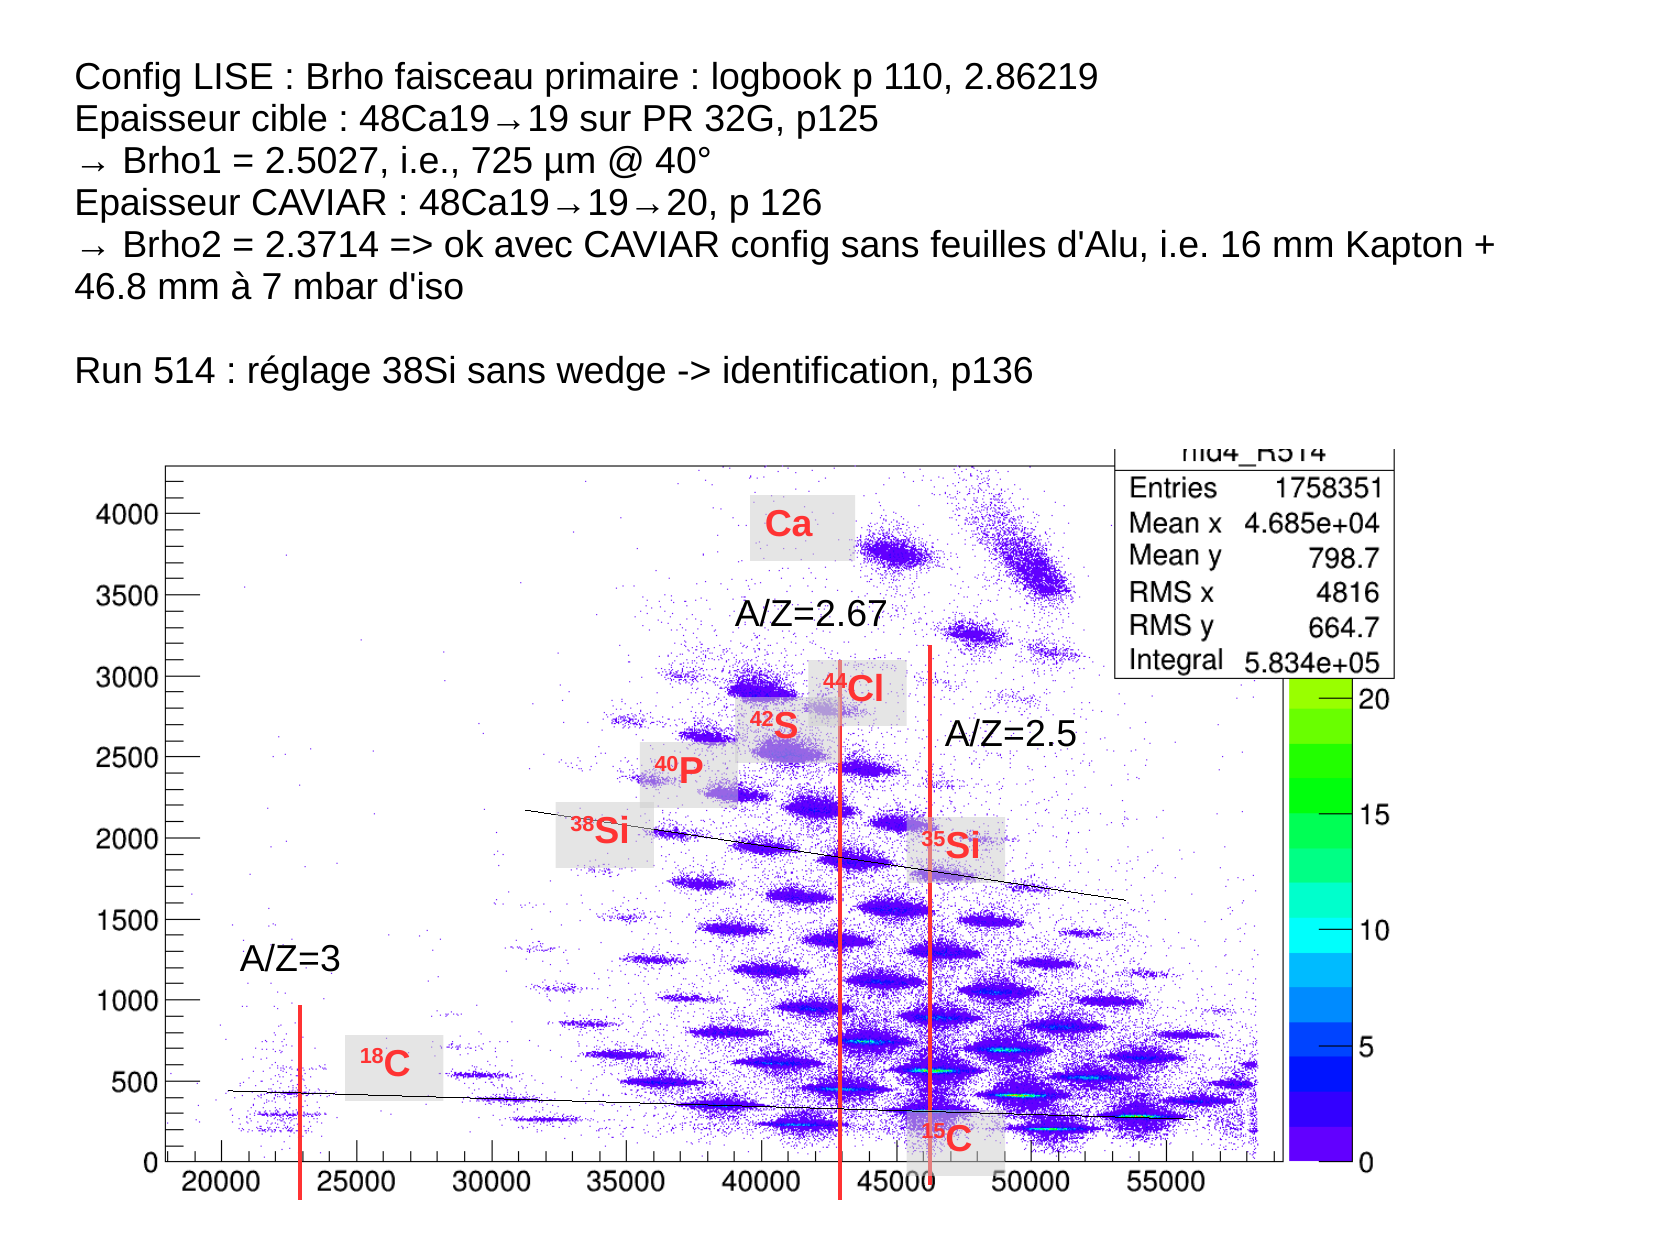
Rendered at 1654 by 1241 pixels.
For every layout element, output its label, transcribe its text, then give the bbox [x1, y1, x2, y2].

text_box 40P [639, 742, 739, 808]
text_box 35Si [906, 817, 1006, 883]
text_box 44Cl [808, 660, 907, 726]
text_box A/Z=3 [225, 930, 376, 991]
picture [56, 449, 1397, 1216]
text_box 42S [735, 697, 841, 763]
text_box A/Z=2.67 [720, 585, 916, 642]
text_box 15C [906, 1110, 1006, 1176]
text_box Config LISE : Brho faisceau primaire : logbook p 110, 2.86219 Epaisseur cible : 48Ca19→19 sur PR 32G, p125 → Brho1 = 2.5027, i.e., 725 µm @ 40° Epaisseur CAVIAR : 48Ca19→19→20, p 126 → Brho2 = 2.3714 => ok avec CAVIAR config sans feuilles d'Alu, i.e. 16 mm Kapton + 46.8 mm à 7 mbar d'iso Run 514 : réglage 38Si sans wedge -> identification, p136 [59, 48, 1591, 357]
text_box A/Z=2.5 [930, 705, 1111, 766]
text_box 38Si [555, 802, 654, 868]
text_box Ca [750, 495, 856, 561]
text_box 18C [345, 1035, 444, 1101]
